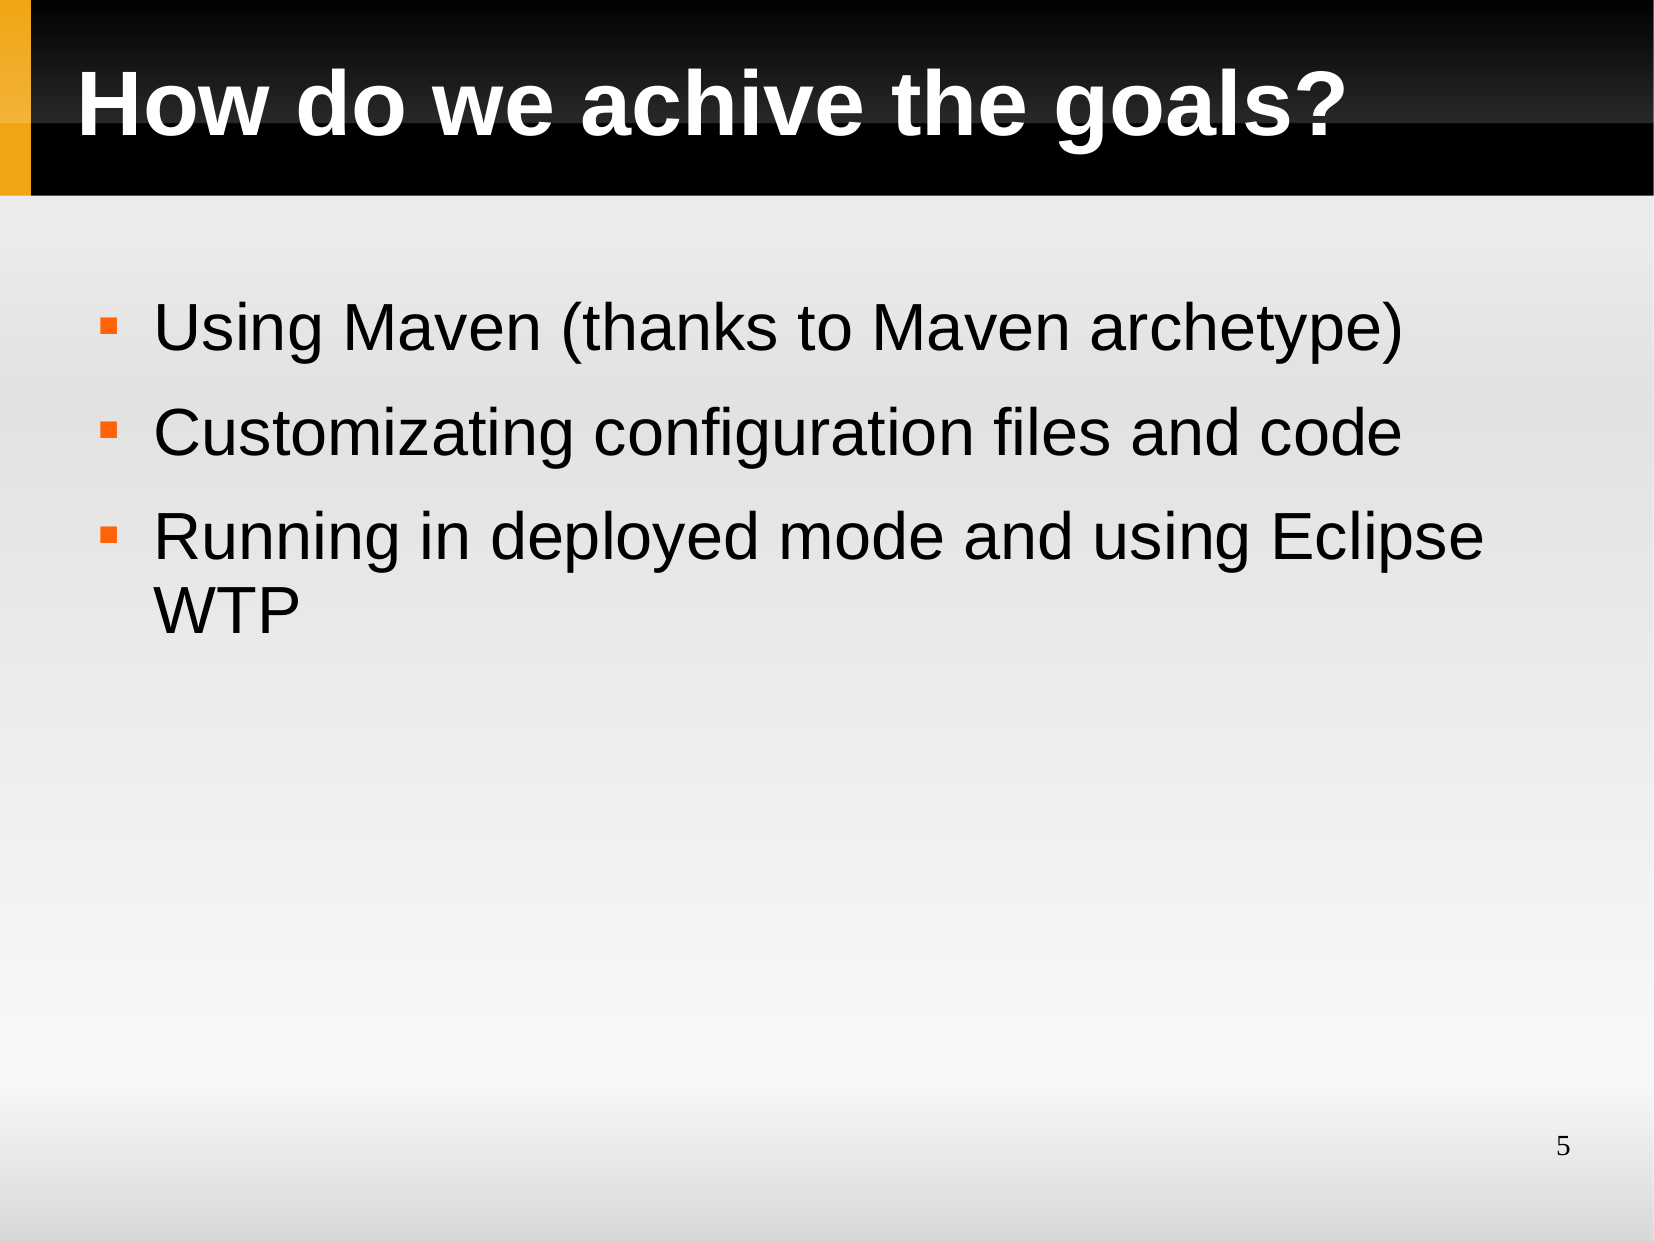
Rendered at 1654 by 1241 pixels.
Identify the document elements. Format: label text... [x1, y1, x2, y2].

title How do we achive the goals? [76, 7, 1565, 200]
list Using Maven (thanks to Maven archetype) Customizating configuration files and code Running in deployed mode and using Eclipse WTP [82, 290, 1571, 1094]
picture [0, 0, 1654, 1241]
